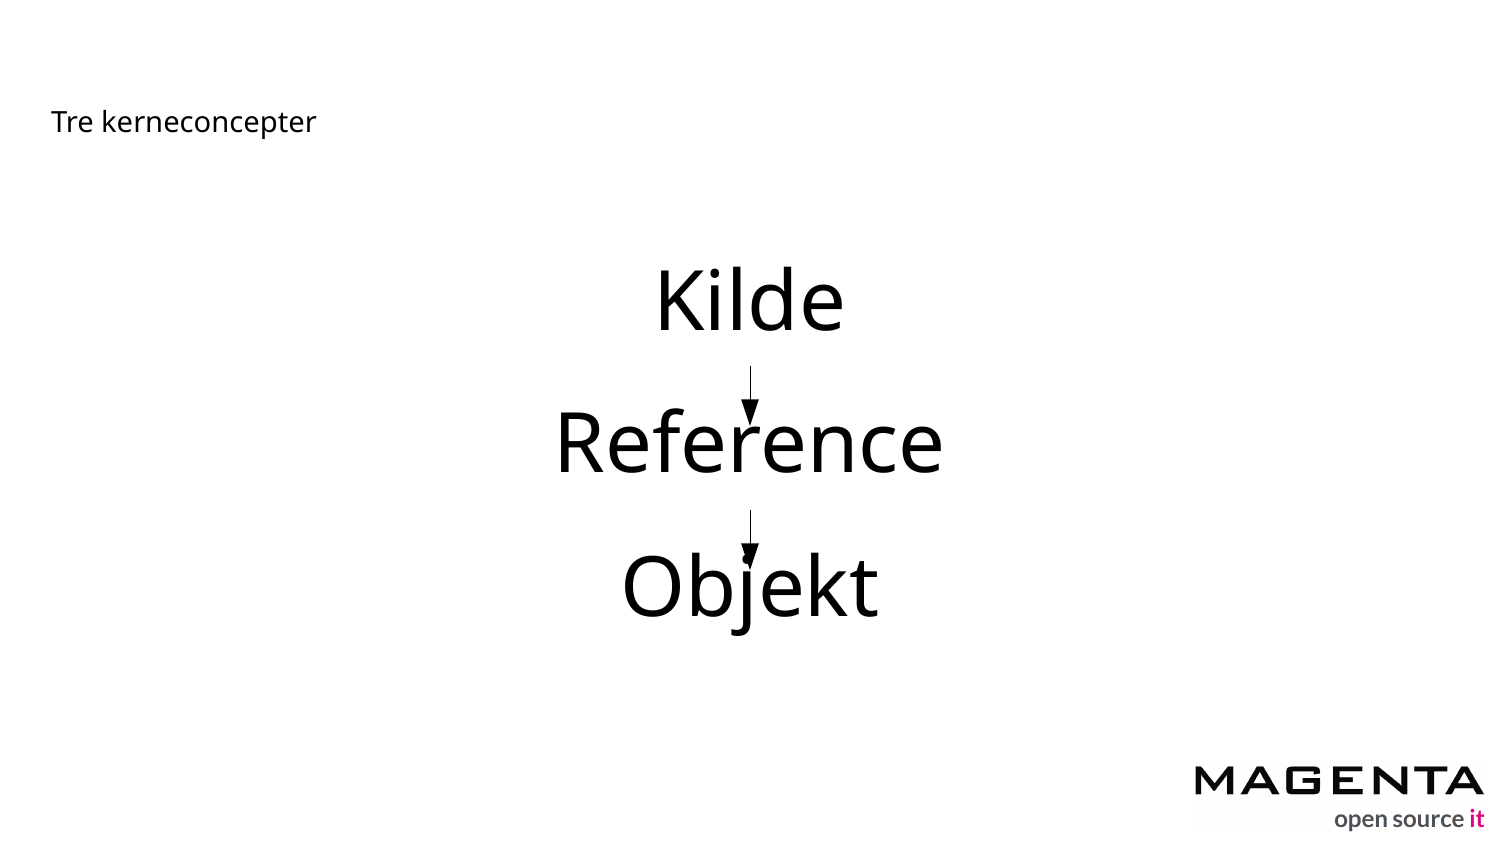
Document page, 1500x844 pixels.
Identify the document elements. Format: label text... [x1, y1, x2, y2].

title Tre kerneconcepter [51, 61, 1449, 182]
picture [1193, 764, 1488, 833]
list Kilde Reference Objekt [51, 240, 1449, 750]
